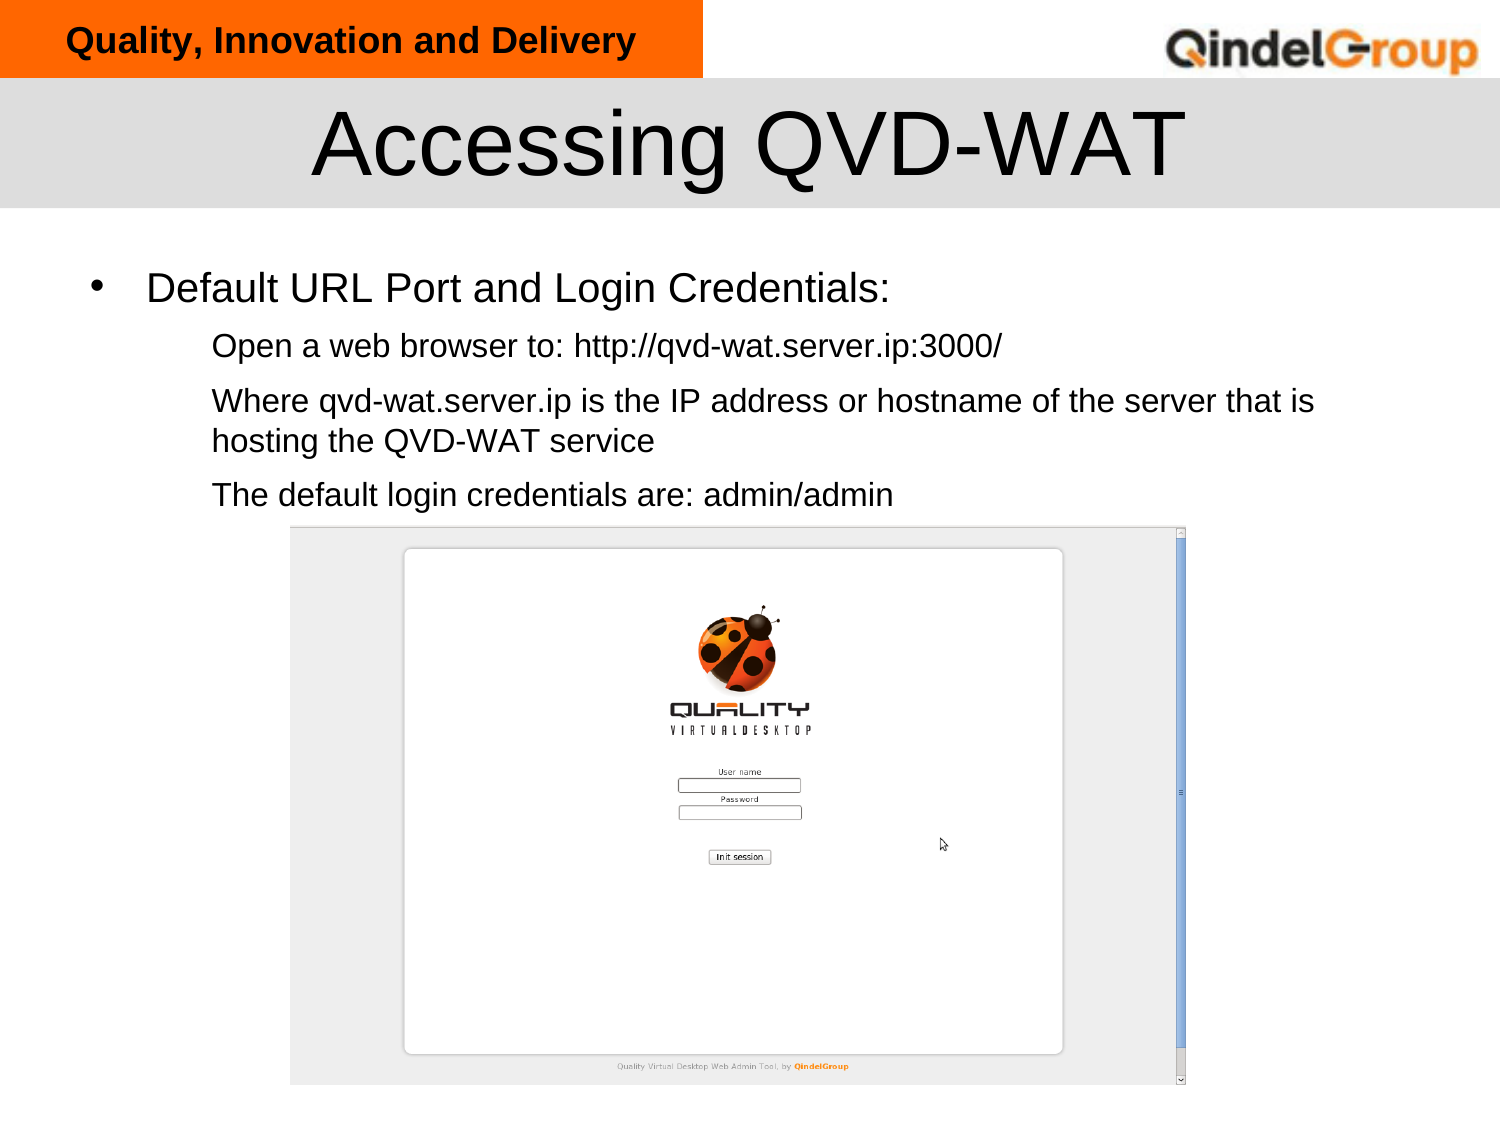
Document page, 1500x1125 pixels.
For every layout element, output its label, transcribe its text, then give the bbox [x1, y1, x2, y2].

picture [1163, 23, 1481, 78]
picture [290, 524, 1186, 1085]
title Accessing QVD-WAT [75, 45, 1426, 233]
list Default URL Port and Login Credentials: Open a web browser to: http://qvd-wat.server.ip:3000/ Where qvd-wat.server.ip is the IP address or hostname of the server that is hosting the QVD-WAT service The default login credentials are: admin/admin [75, 262, 1426, 1006]
